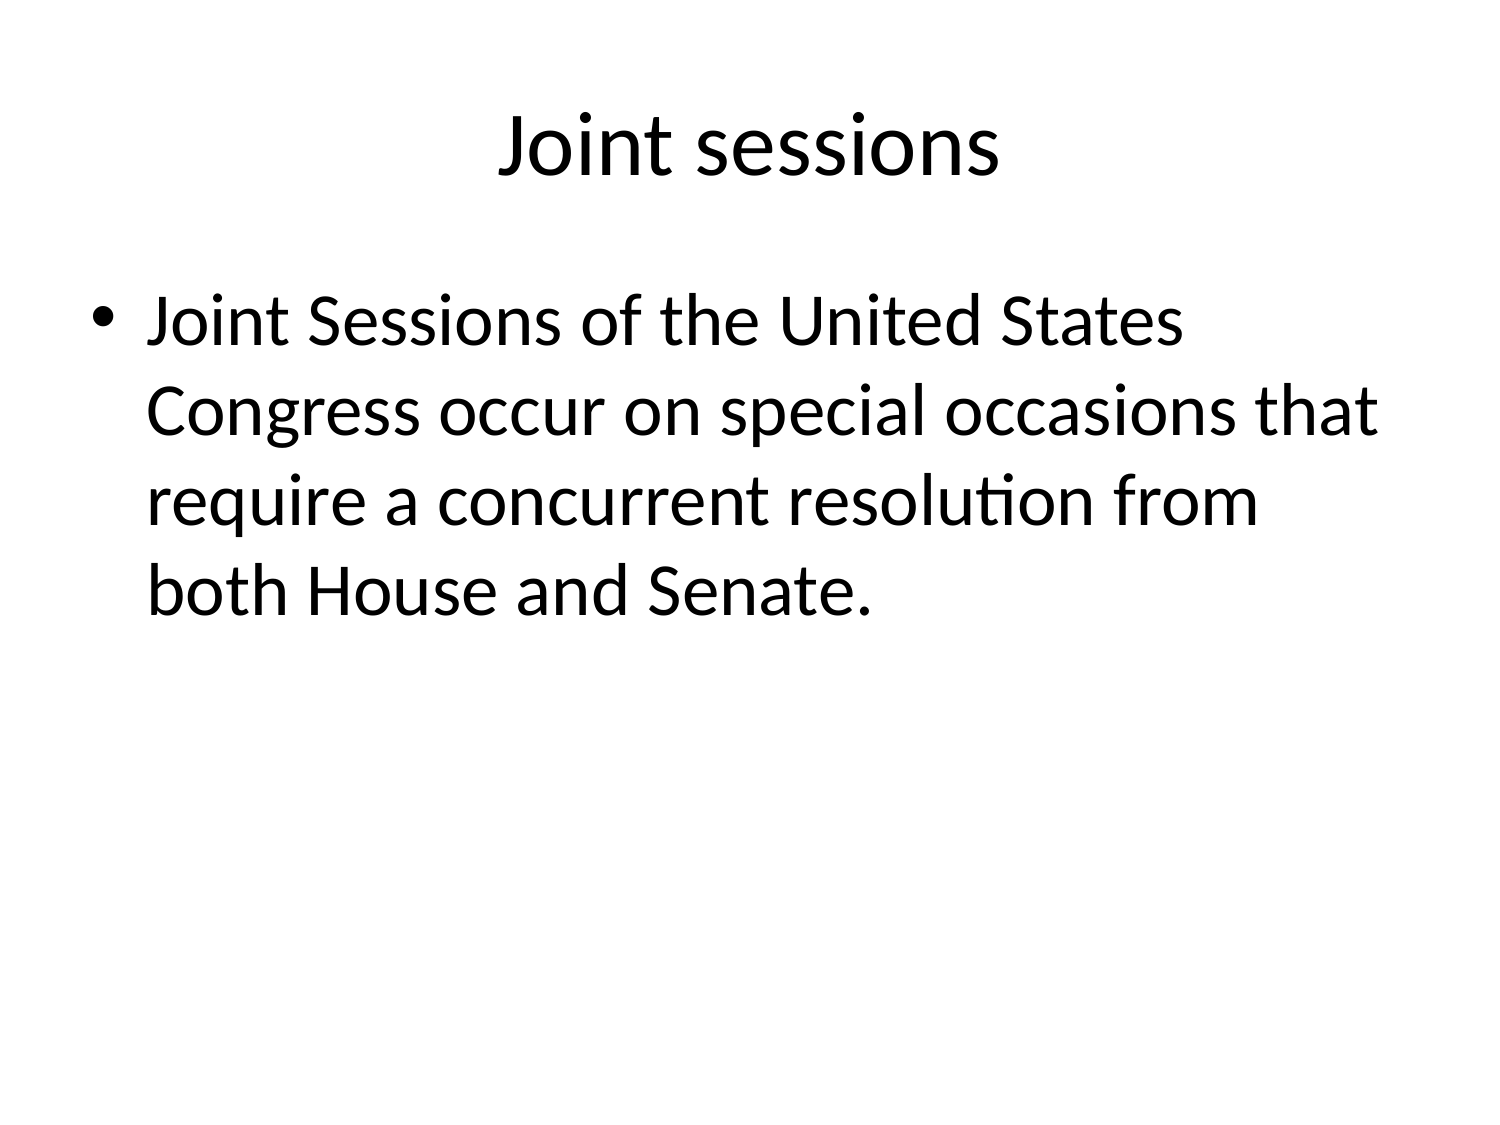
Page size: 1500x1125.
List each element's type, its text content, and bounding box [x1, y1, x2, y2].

title Joint sessions [75, 45, 1425, 233]
list Joint Sessions of the United States Congress occur on special occasions that require a concurrent resolution from both House and Senate. [75, 262, 1425, 1005]
